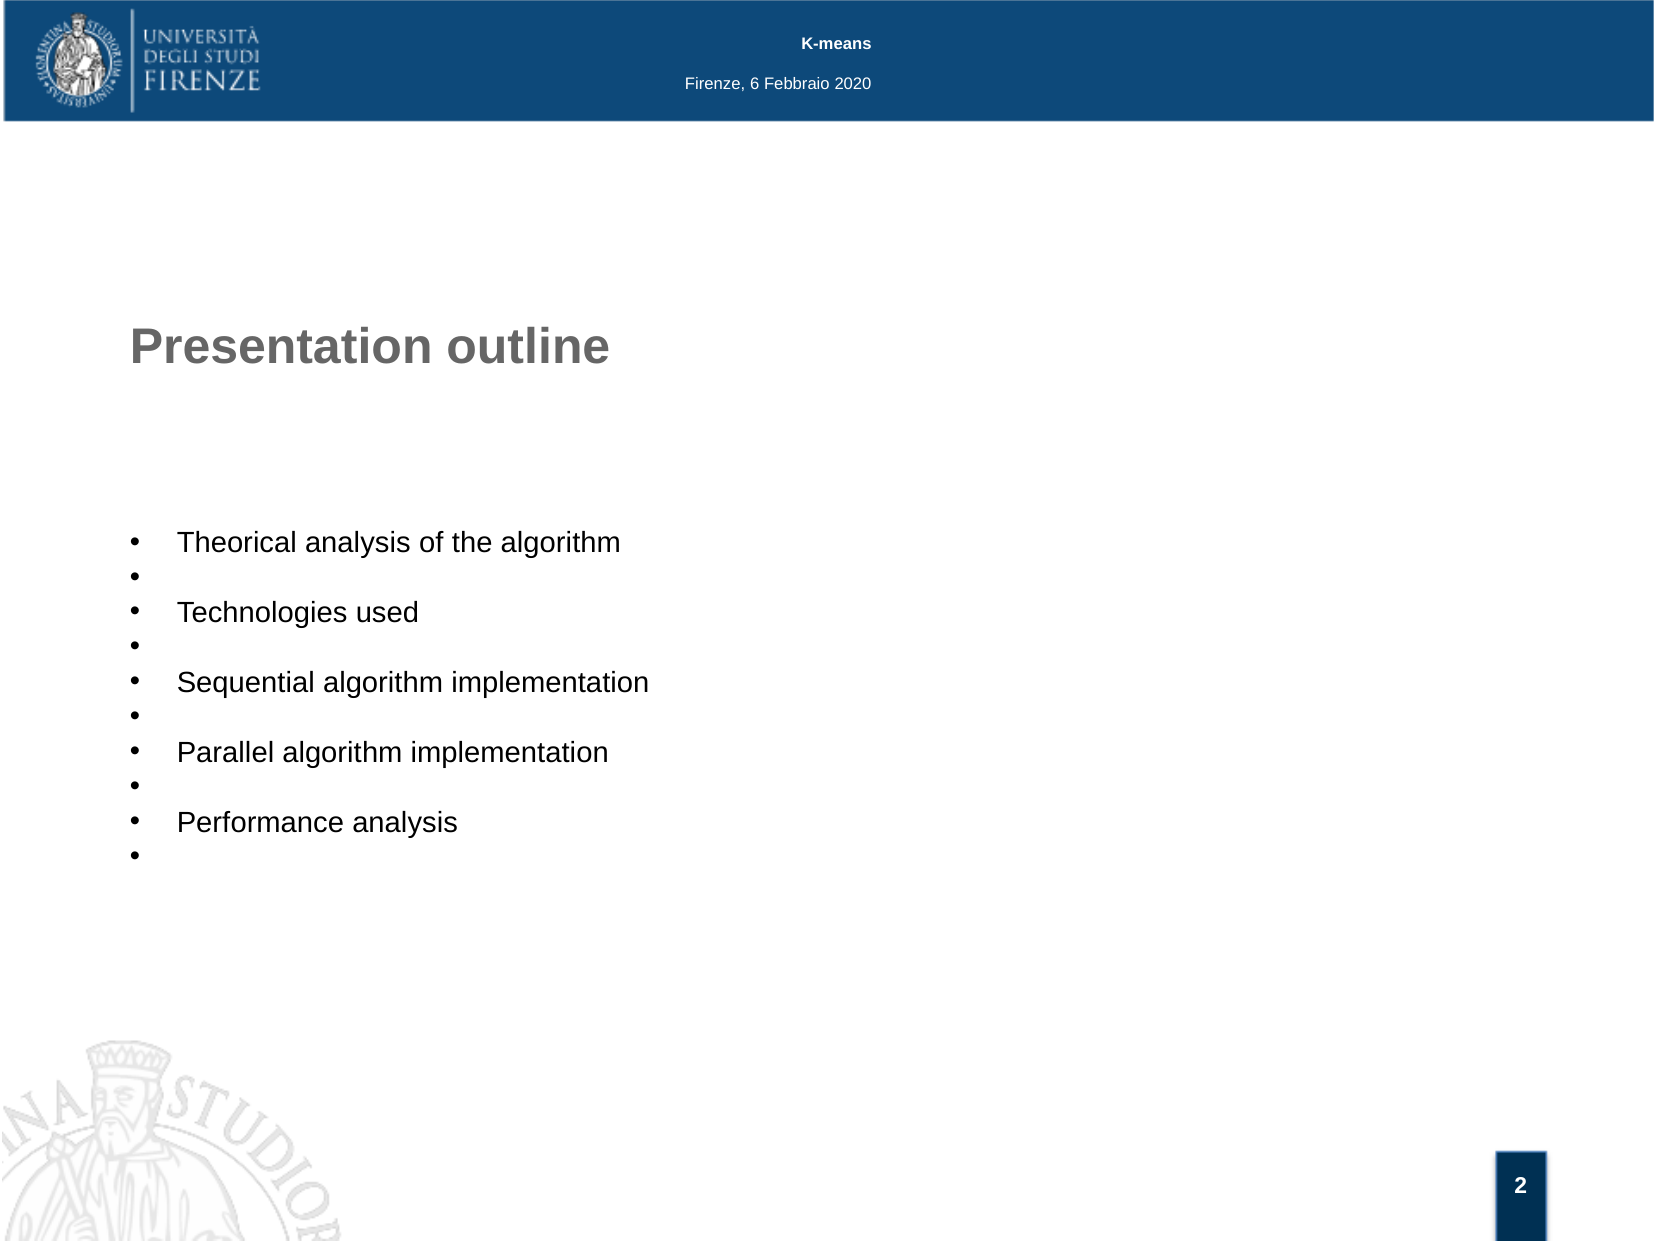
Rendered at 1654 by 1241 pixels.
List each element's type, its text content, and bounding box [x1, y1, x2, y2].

text_box Theorical analysis of the algorithm Technologies used Sequential algorithm implementation Parallel algorithm implementation Performance analysis [129, 523, 1536, 819]
text_box 2 [1505, 1160, 1536, 1208]
text_box Presentation outline [129, 268, 993, 389]
picture [2, 0, 1654, 1241]
text_box K-means Firenze, 6 Febbraio 2020 [685, 24, 1548, 102]
